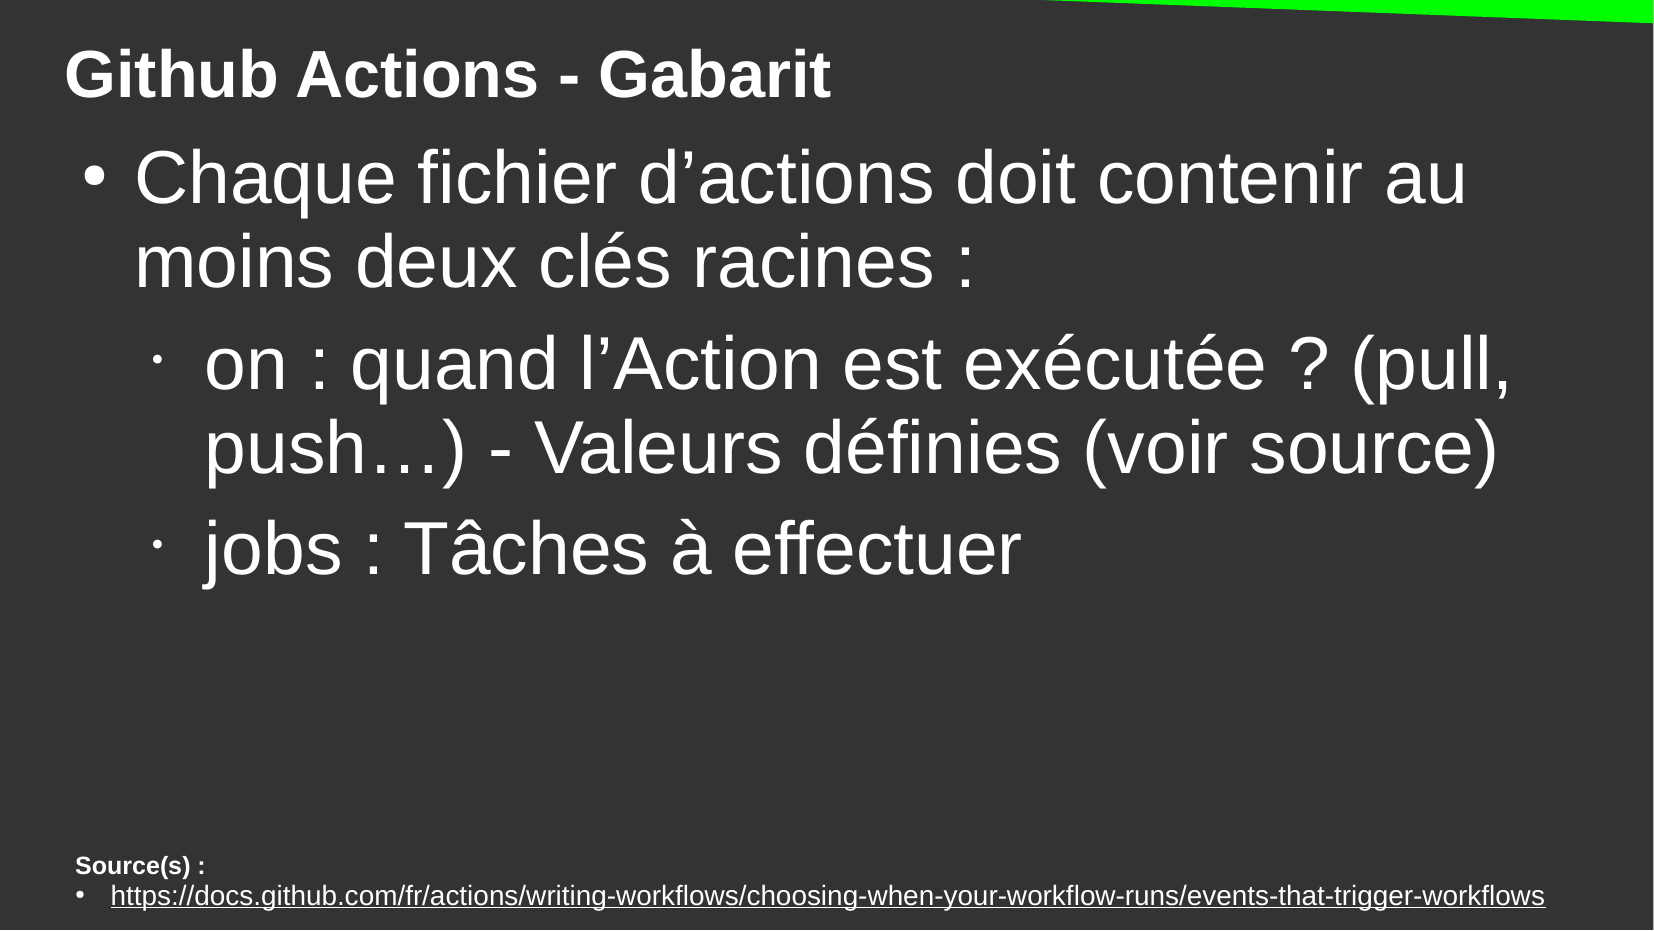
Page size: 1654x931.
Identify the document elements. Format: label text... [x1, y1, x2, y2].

title Github Actions - Gabarit [64, 37, 1105, 119]
text_box Source(s) : https://docs.github.com/fr/actions/writing-workflows/choosing-when-your-workflow-runs/events-that-trigger-workflows [60, 844, 1607, 919]
text_box [1042, 0, 1654, 24]
list Chaque fichier d’actions doit contenir au moins deux clés racines : on : quand l’Action est exécutée ? (pull, push…) - Valeurs définies (voir source) jobs : Tâches à effectuer [63, 135, 1542, 686]
